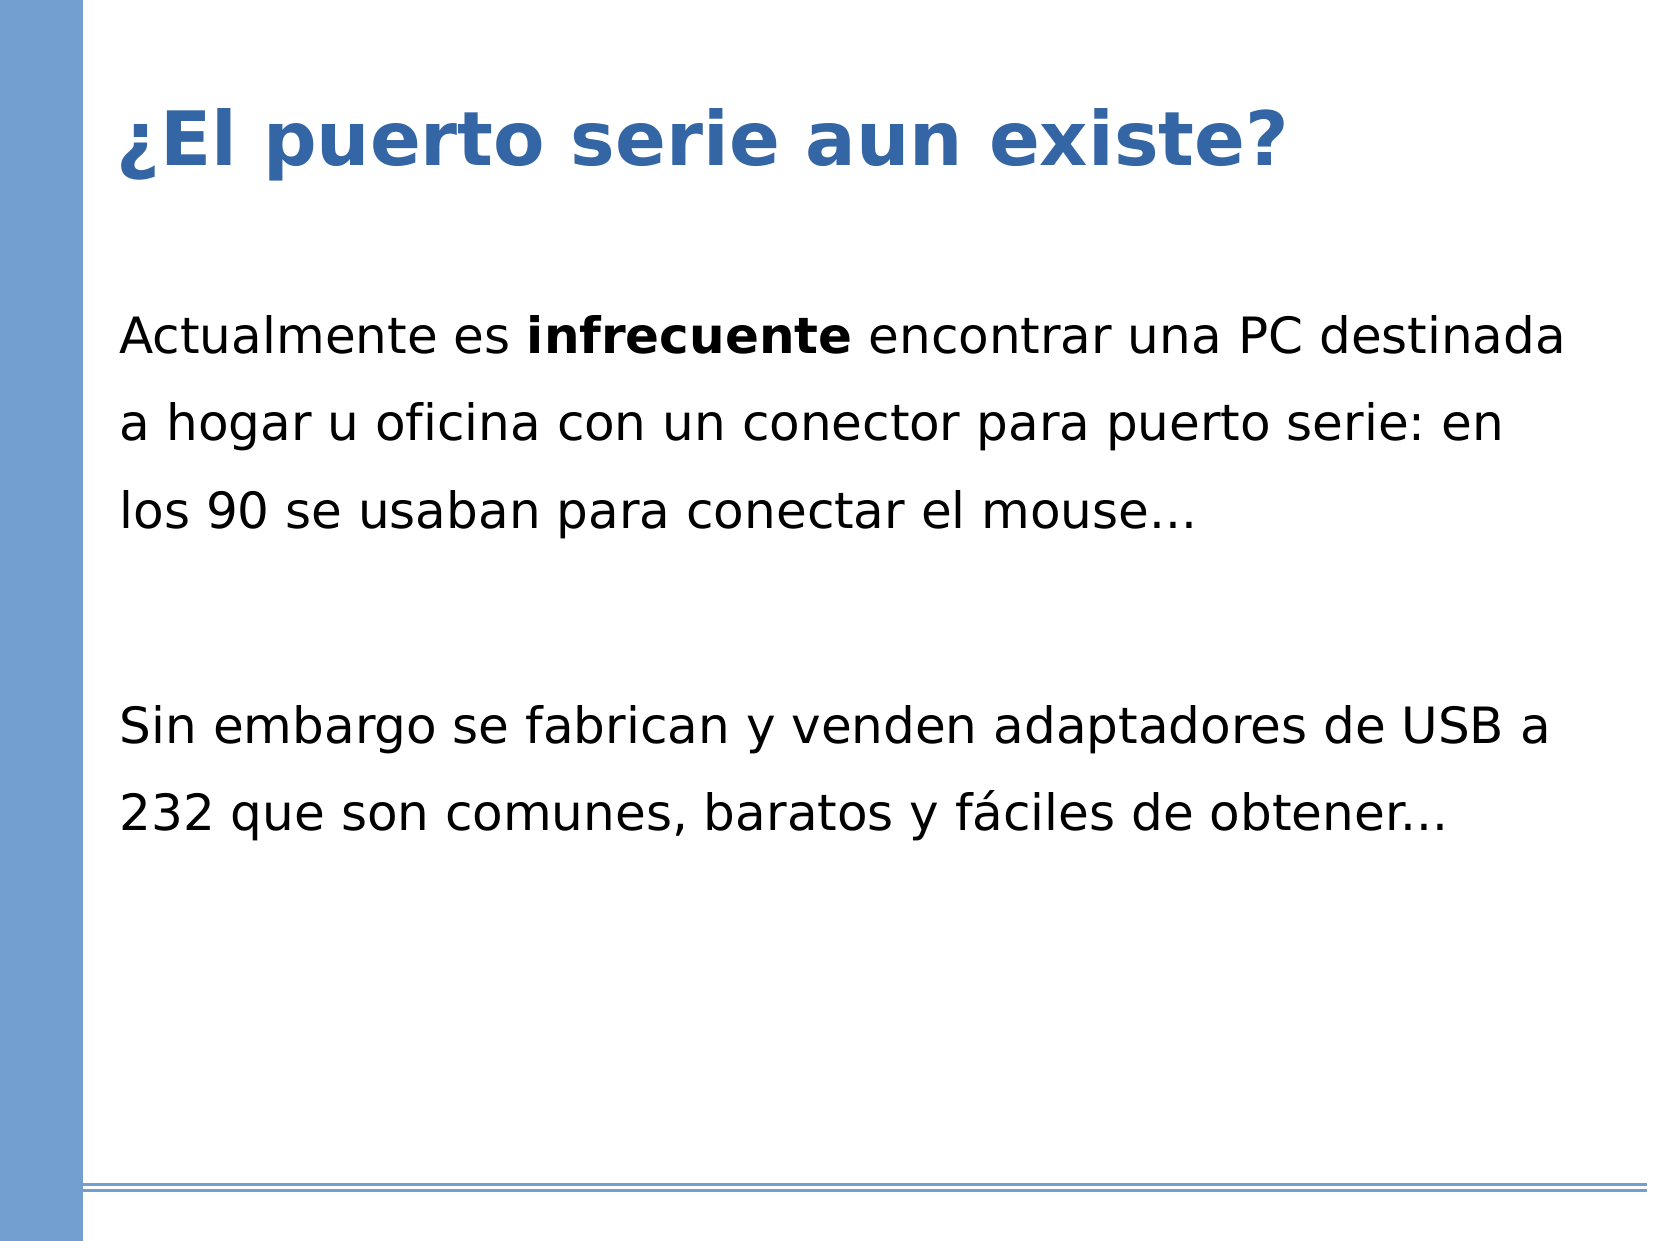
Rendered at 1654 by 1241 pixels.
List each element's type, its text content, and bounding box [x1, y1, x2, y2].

text_box Actualmente es infrecuente encontrar una PC destinada a hogar u oficina con un conector para puerto serie: en los 90 se usaban para conectar el mouse... [105, 270, 1606, 520]
text_box ¿El puerto serie aun existe? [101, 45, 1305, 148]
text_box Sin embargo se fabrican y venden adaptadores de USB a 232 que son comunes, baratos y fáciles de obtener... [105, 660, 1606, 822]
